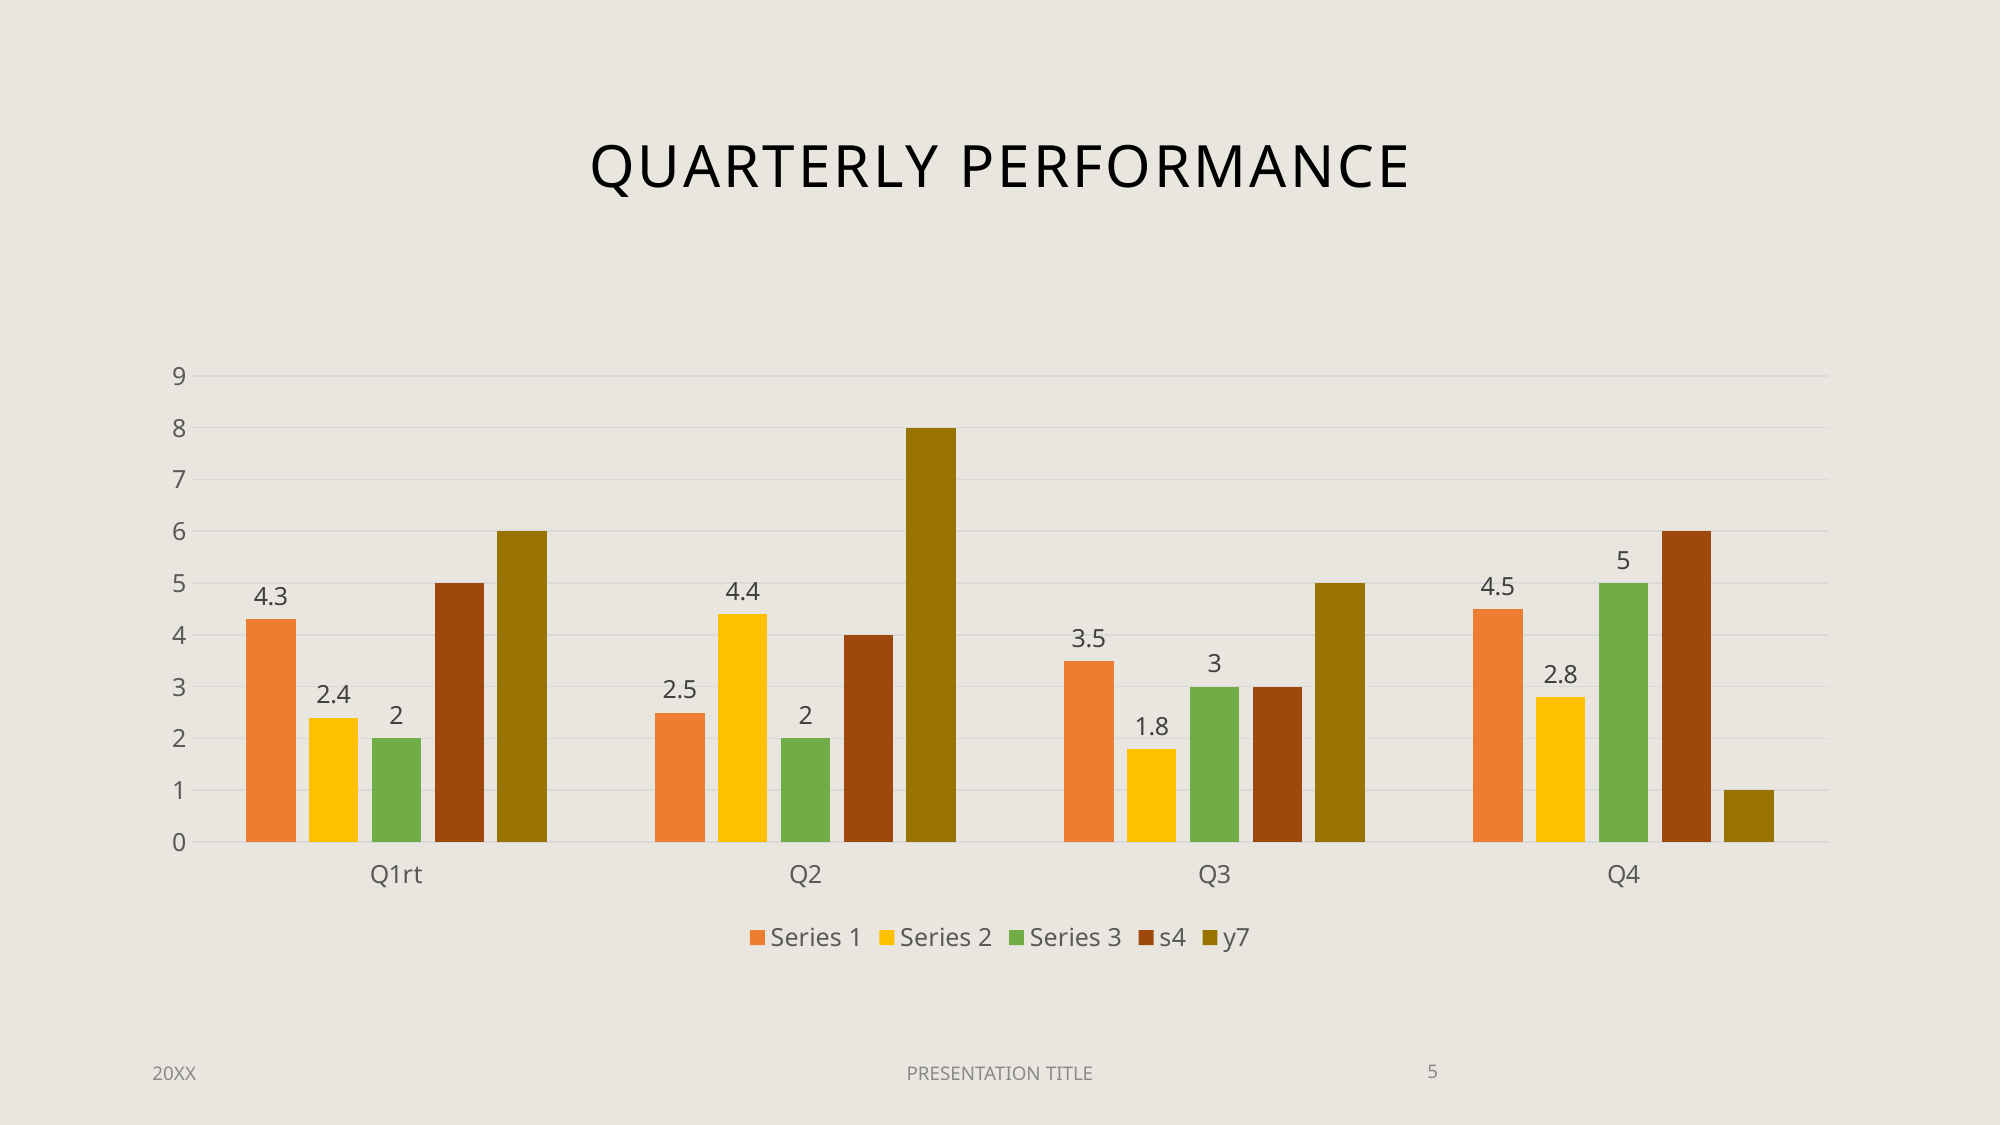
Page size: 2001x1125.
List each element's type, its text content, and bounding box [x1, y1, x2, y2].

text_box PRESENTATION TITLE [662, 1042, 1338, 1103]
text_box 5 [1412, 1042, 1863, 1103]
chart [137, 346, 1863, 961]
text_box 20XX [137, 1042, 588, 1103]
title QUARTERLY PERFORMANCE [137, 59, 1863, 278]
